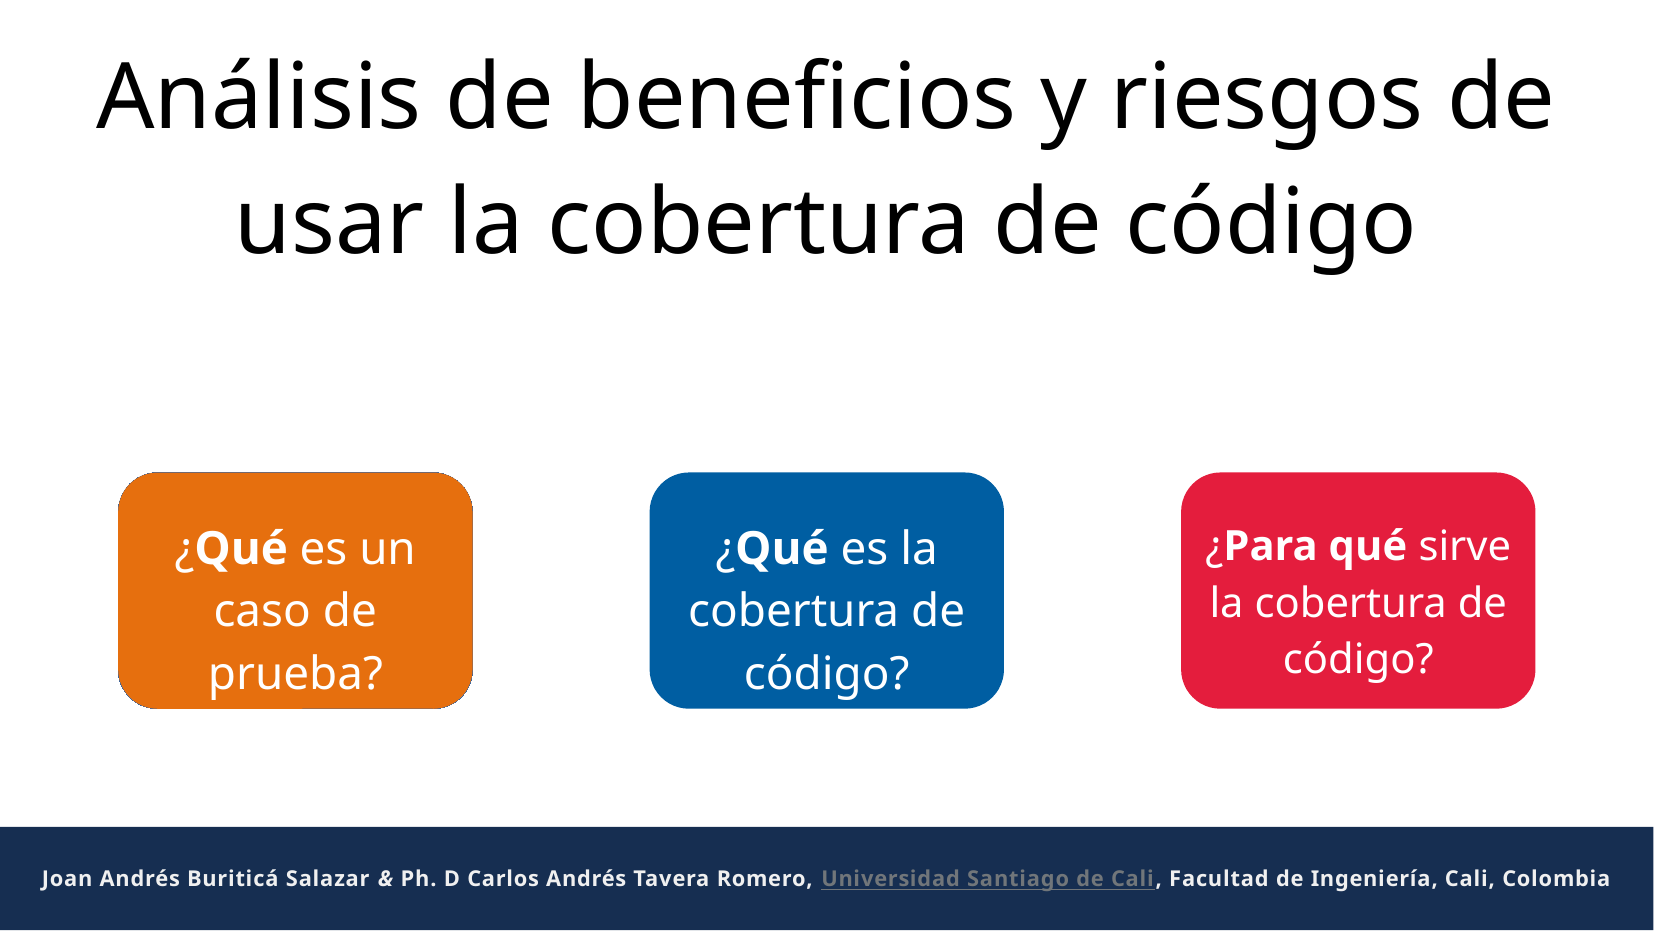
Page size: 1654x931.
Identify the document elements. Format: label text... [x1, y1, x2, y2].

text_box ¿Qué es un caso de prueba? [118, 507, 473, 686]
text_box [1181, 674, 1536, 709]
title Análisis de beneficios y riesgos de usar la cobertura de código [82, 18, 1571, 294]
text_box ¿Qué es la cobertura de código? [649, 507, 1004, 686]
text_box [118, 472, 473, 507]
text_box [649, 472, 1004, 507]
text_box [1181, 472, 1536, 507]
text_box [121, 686, 469, 709]
text_box [653, 686, 1001, 709]
text_box ¿Para qué sirve la cobertura de código? [1181, 507, 1536, 674]
